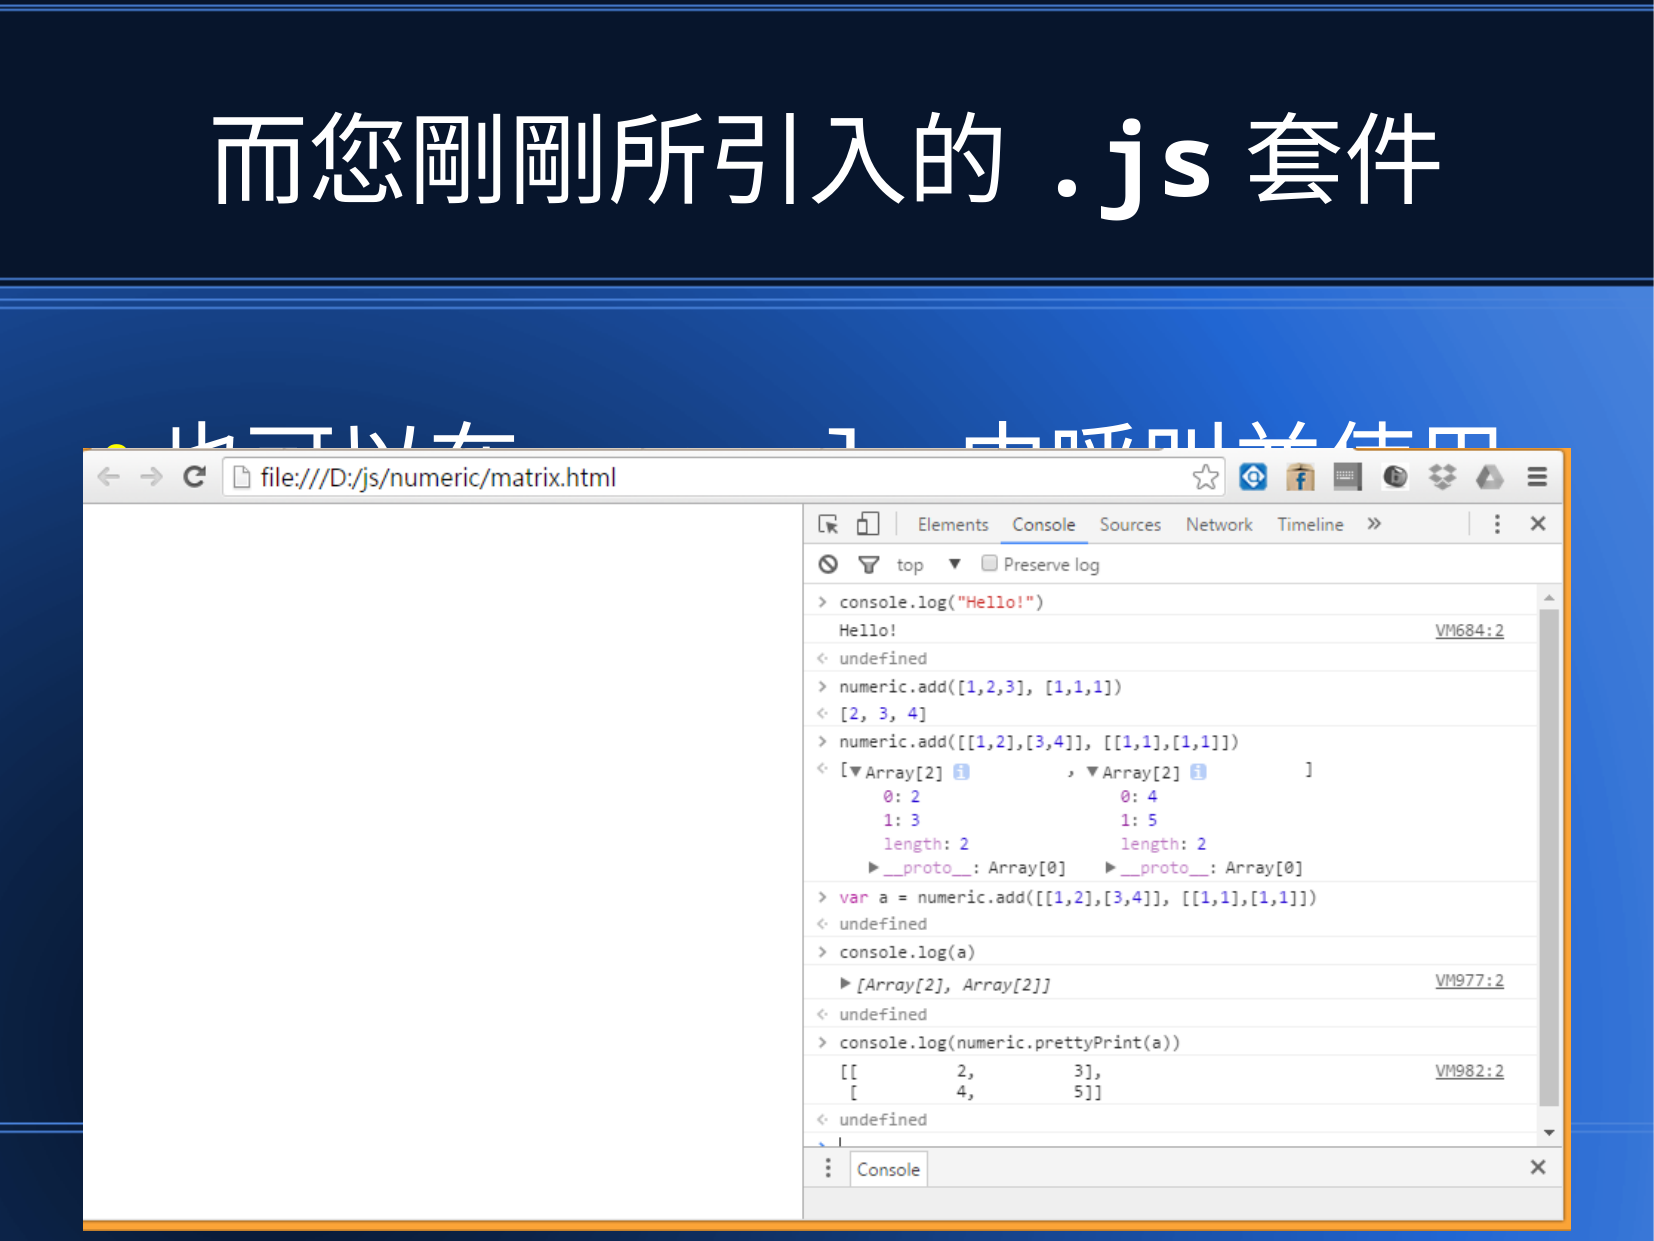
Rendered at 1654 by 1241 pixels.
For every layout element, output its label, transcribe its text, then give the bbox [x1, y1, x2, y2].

list 也可以在console中呼叫並使用 [82, 325, 1571, 1241]
title 而您剛剛所引入的.js套件 [82, 49, 1571, 257]
picture [0, 0, 1654, 1241]
